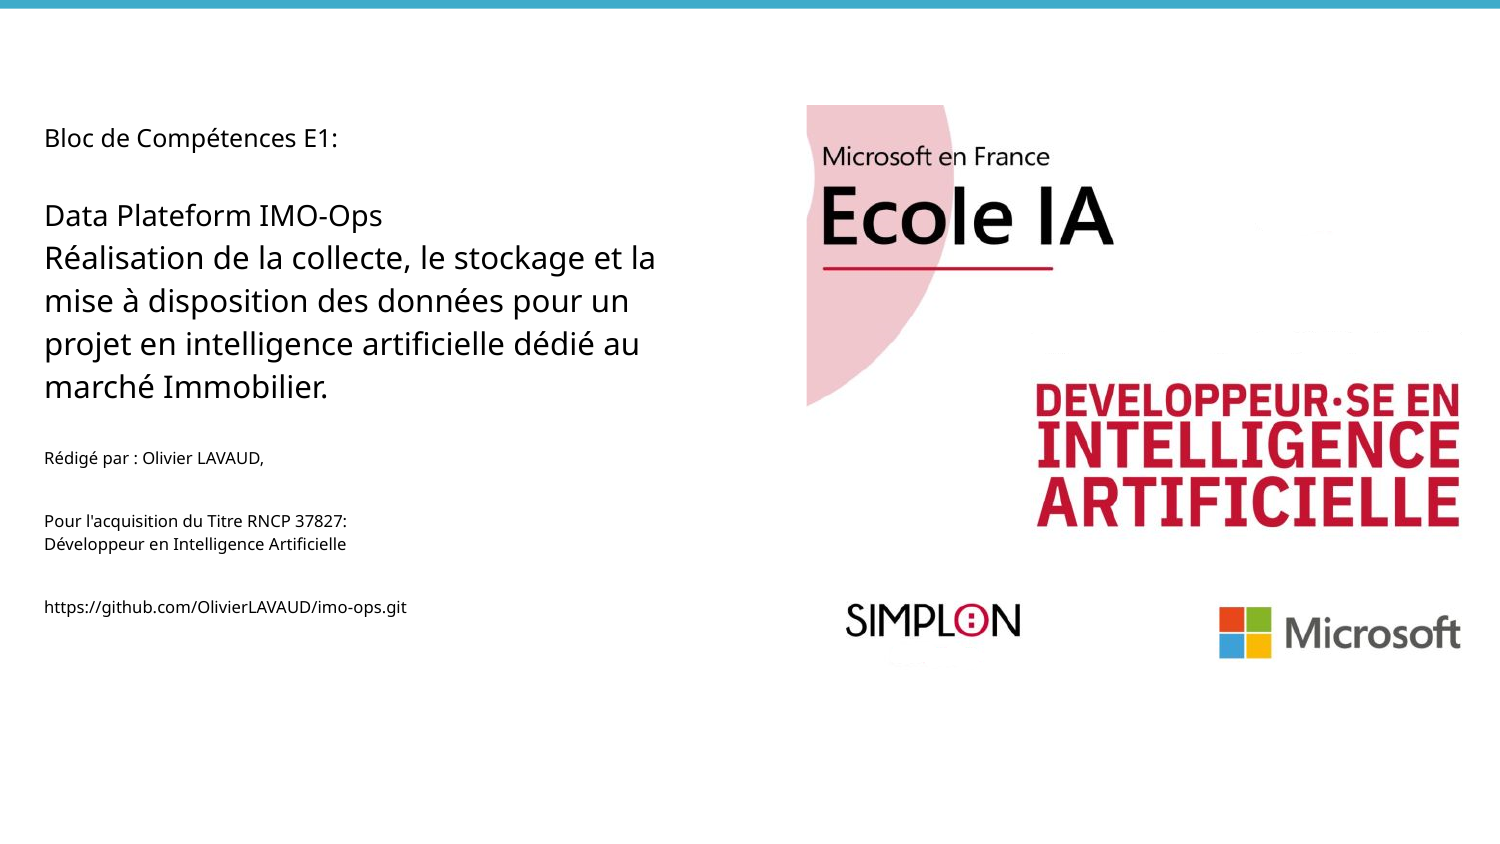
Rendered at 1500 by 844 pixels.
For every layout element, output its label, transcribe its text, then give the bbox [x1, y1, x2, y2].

title Bloc de Compétences E1: Data Plateform IMO-Ops Réalisation de la collecte, le stockage et la mise à disposition des données pour un projet en intelligence artificielle dédié au marché Immobilier. Rédigé par : Olivier LAVAUD, Pour l'acquisition du Titre RNCP 37827: Développeur en Intelligence Artificielle https://github.com/OlivierLAVAUD/imo-ops.git [29, 102, 738, 750]
picture [806, 105, 1500, 739]
